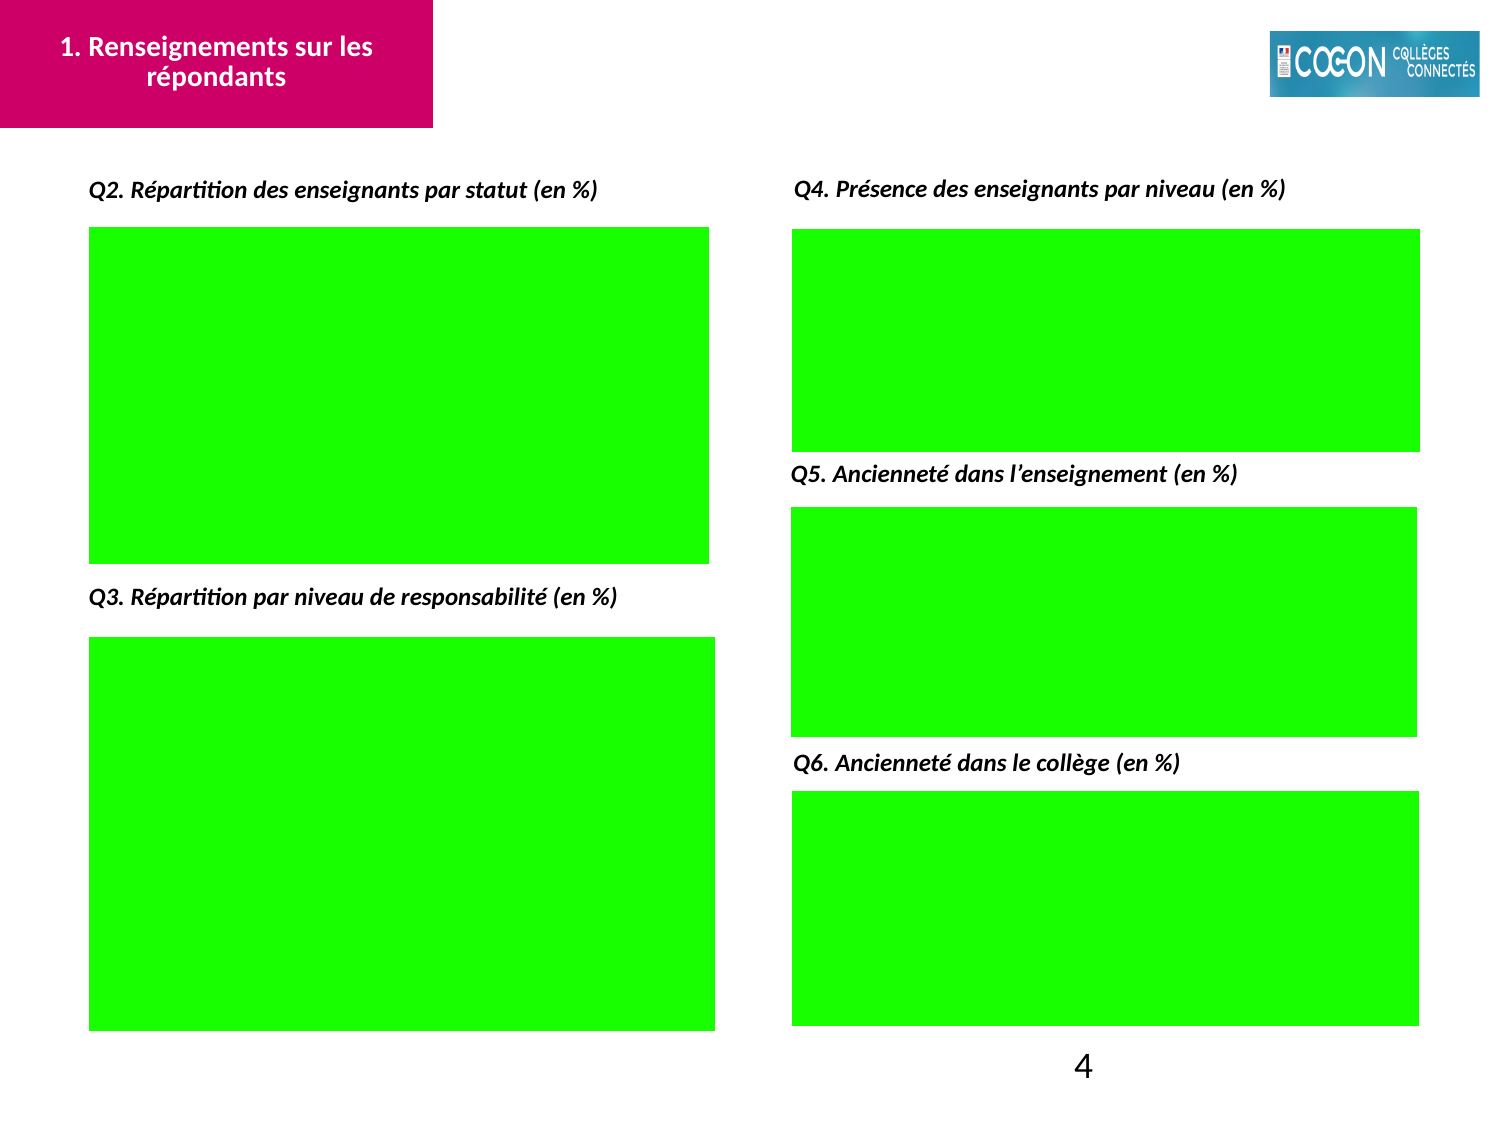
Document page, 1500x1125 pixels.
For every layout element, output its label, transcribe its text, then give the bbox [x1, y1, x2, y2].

text_box Q2. Répartition des enseignants par statut (en %) [88, 180, 754, 264]
picture [791, 507, 1417, 737]
text_box [770, 166, 1443, 1049]
picture [792, 229, 1420, 452]
picture [792, 791, 1419, 1026]
text_box Q3. Répartition par niveau de responsabilité (en %) [88, 586, 754, 670]
text_box <numéro> [1059, 1042, 1397, 1103]
text_box [64, 166, 738, 1048]
text_box Q6. Ancienneté dans le collège (en %) [793, 752, 1459, 836]
picture [89, 227, 709, 564]
text_box Q4. Présence des enseignants par niveau (en %) [794, 179, 1459, 263]
text_box 1. Renseignements sur les répondants [0, 0, 433, 128]
picture [1269, 31, 1480, 97]
text_box Q5. Ancienneté dans l’enseignement (en %) [791, 464, 1456, 548]
picture [89, 637, 715, 1031]
